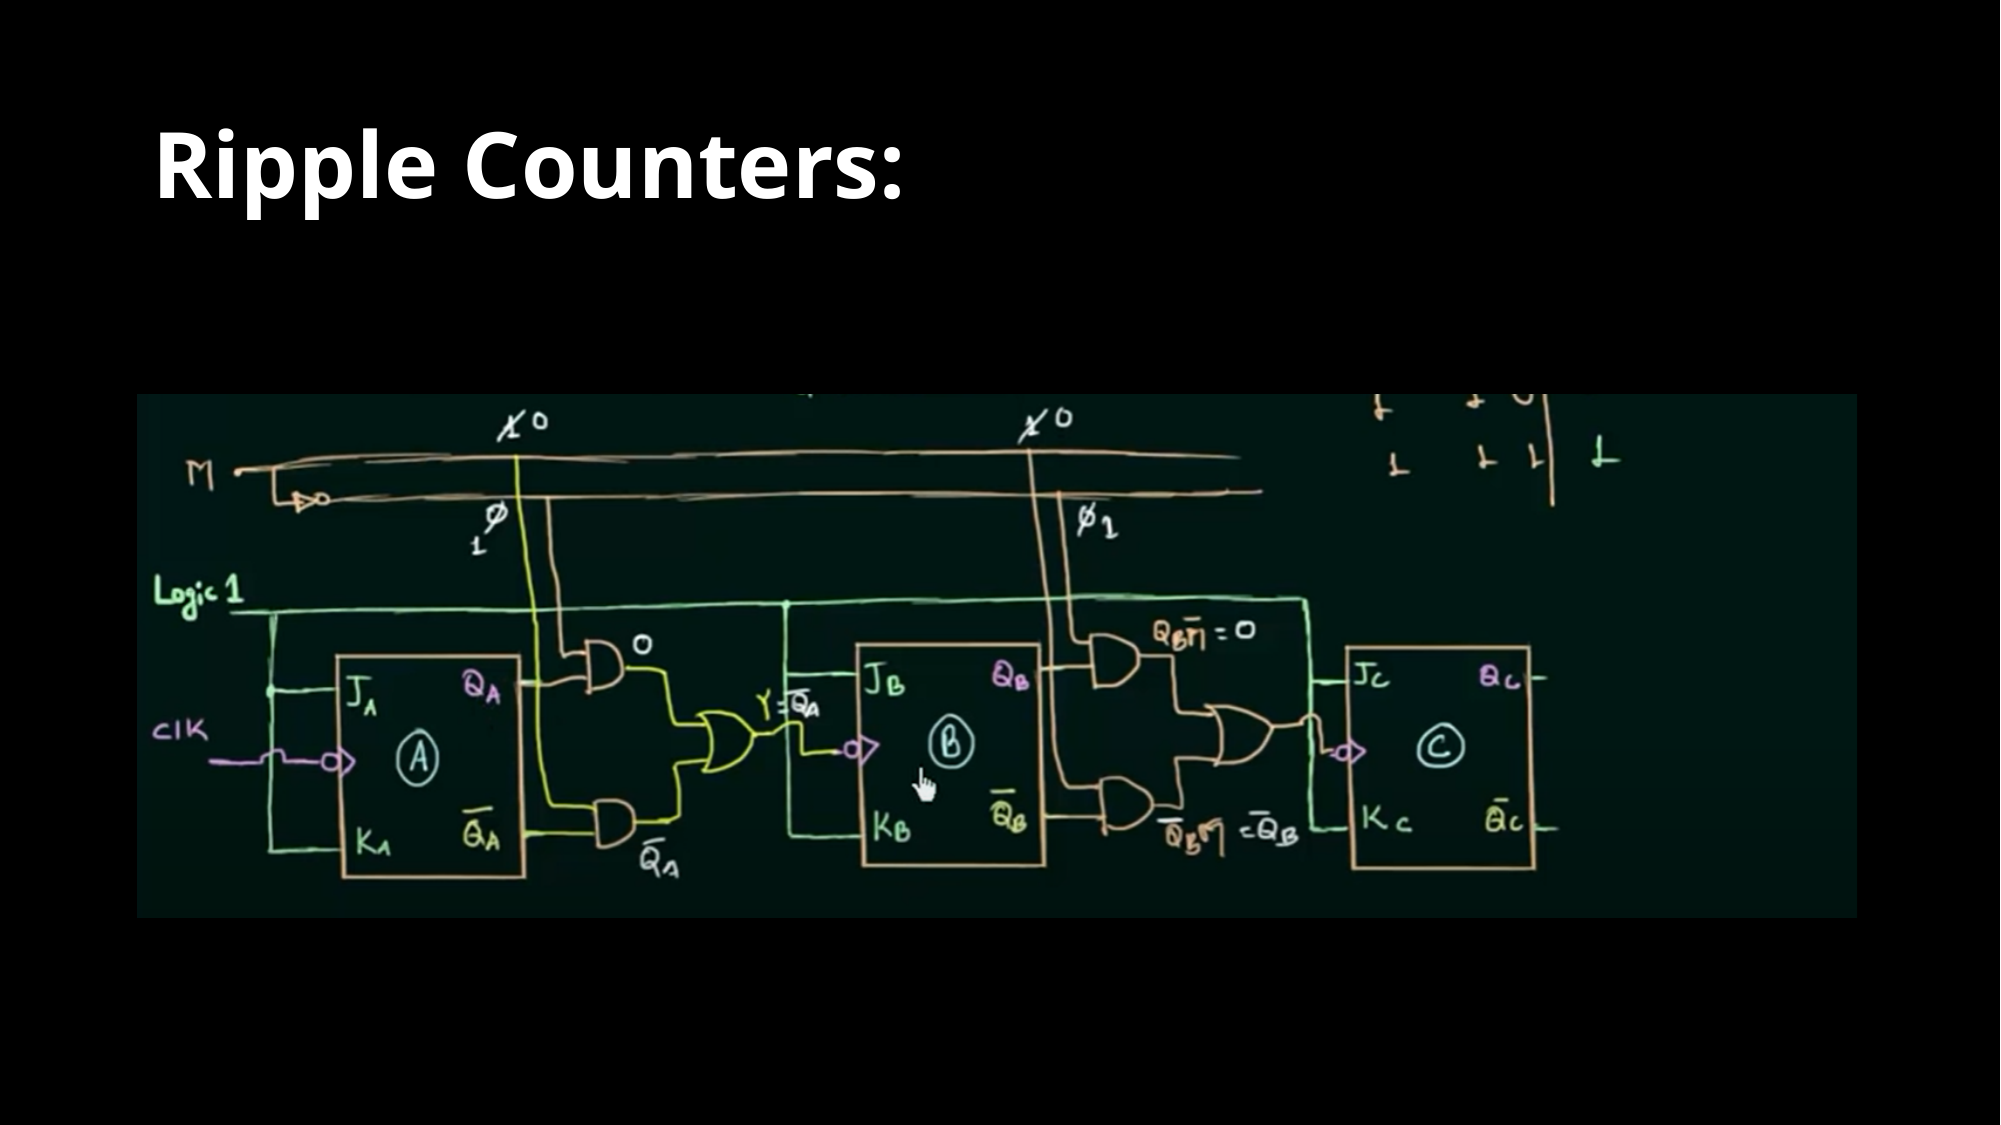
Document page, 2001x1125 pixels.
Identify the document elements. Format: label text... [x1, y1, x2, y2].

picture [137, 394, 1863, 918]
title Ripple Counters: [137, 59, 1863, 278]
